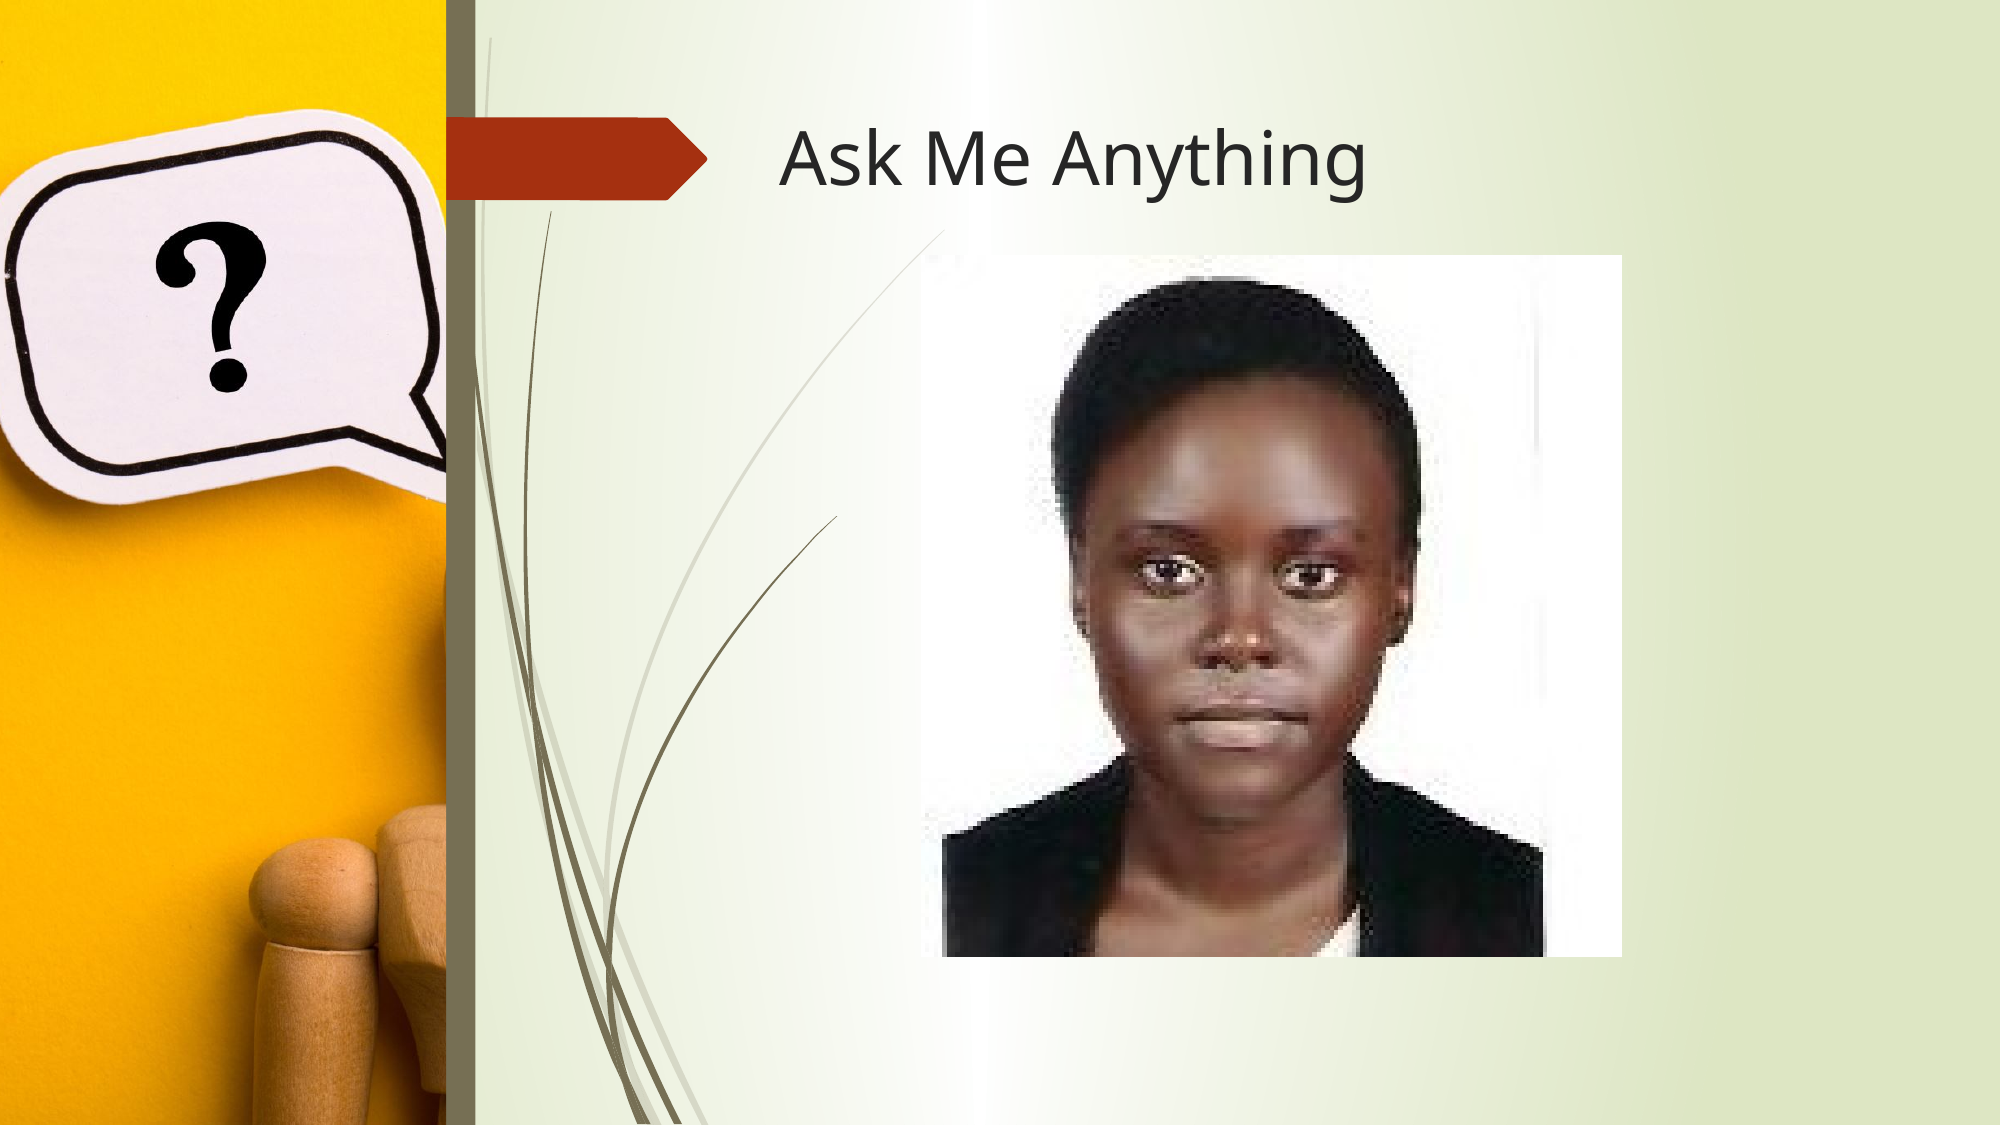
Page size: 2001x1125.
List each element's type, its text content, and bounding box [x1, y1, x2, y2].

picture [0, 0, 447, 1125]
title Ask Me Anything [764, 102, 1888, 313]
text_box [447, 0, 2000, 1125]
picture [921, 255, 1622, 957]
